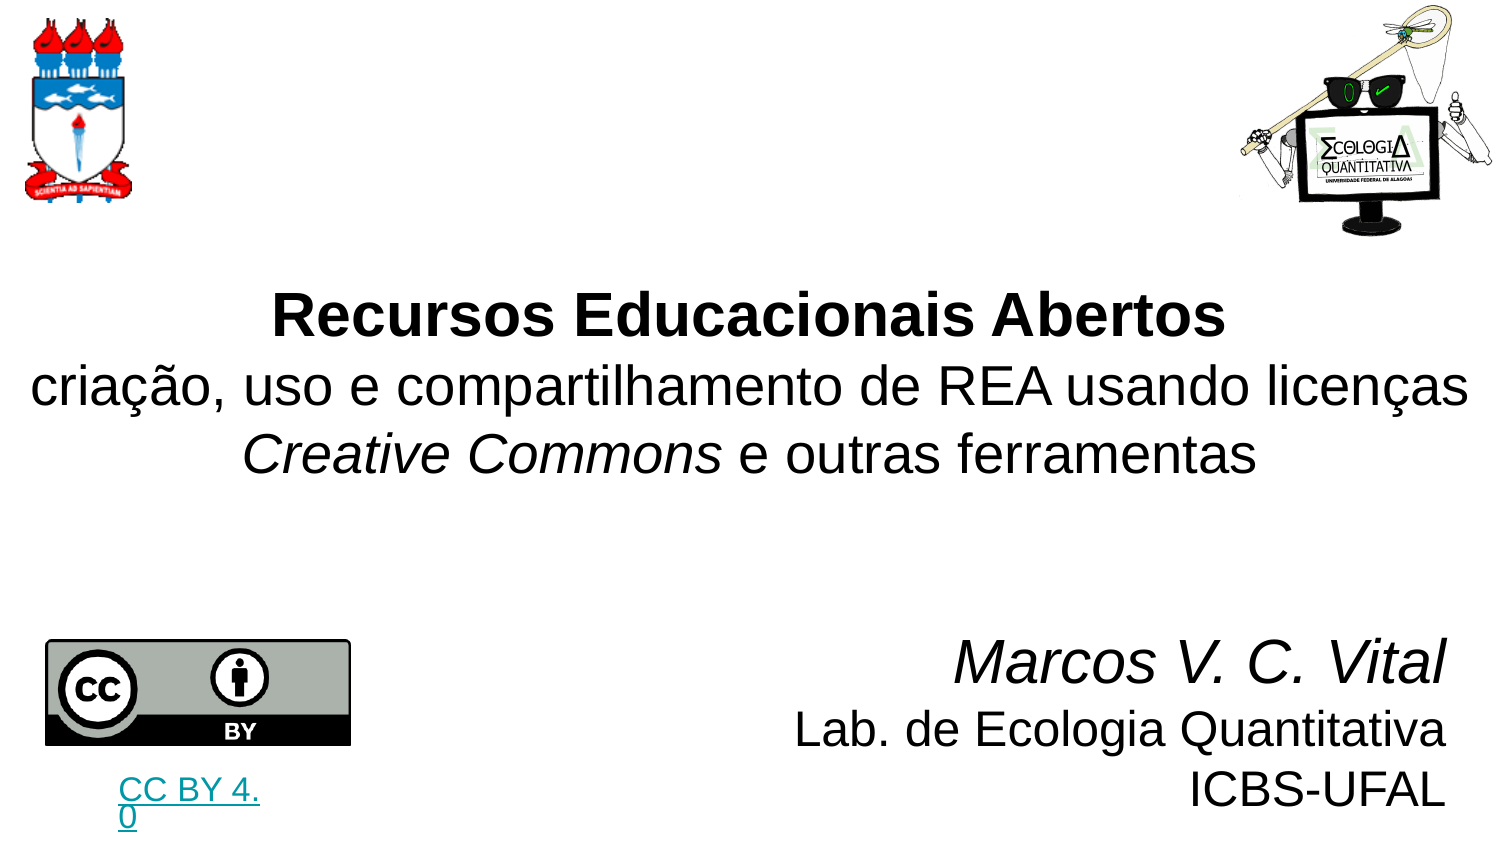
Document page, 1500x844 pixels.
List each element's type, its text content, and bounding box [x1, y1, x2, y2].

picture [45, 639, 351, 746]
text_box Recursos Educacionais Abertos criação, uso e compartilhamento de REA usando licenças Creative Commons e outras ferramentas [0, 259, 1500, 499]
text_box Marcos V. C. Vital Lab. de Ecologia Quantitativa ICBS-UFAL [670, 606, 1462, 834]
subtitle CC BY 4.0 [103, 760, 294, 826]
picture [1239, 0, 1500, 240]
picture [25, 18, 132, 203]
